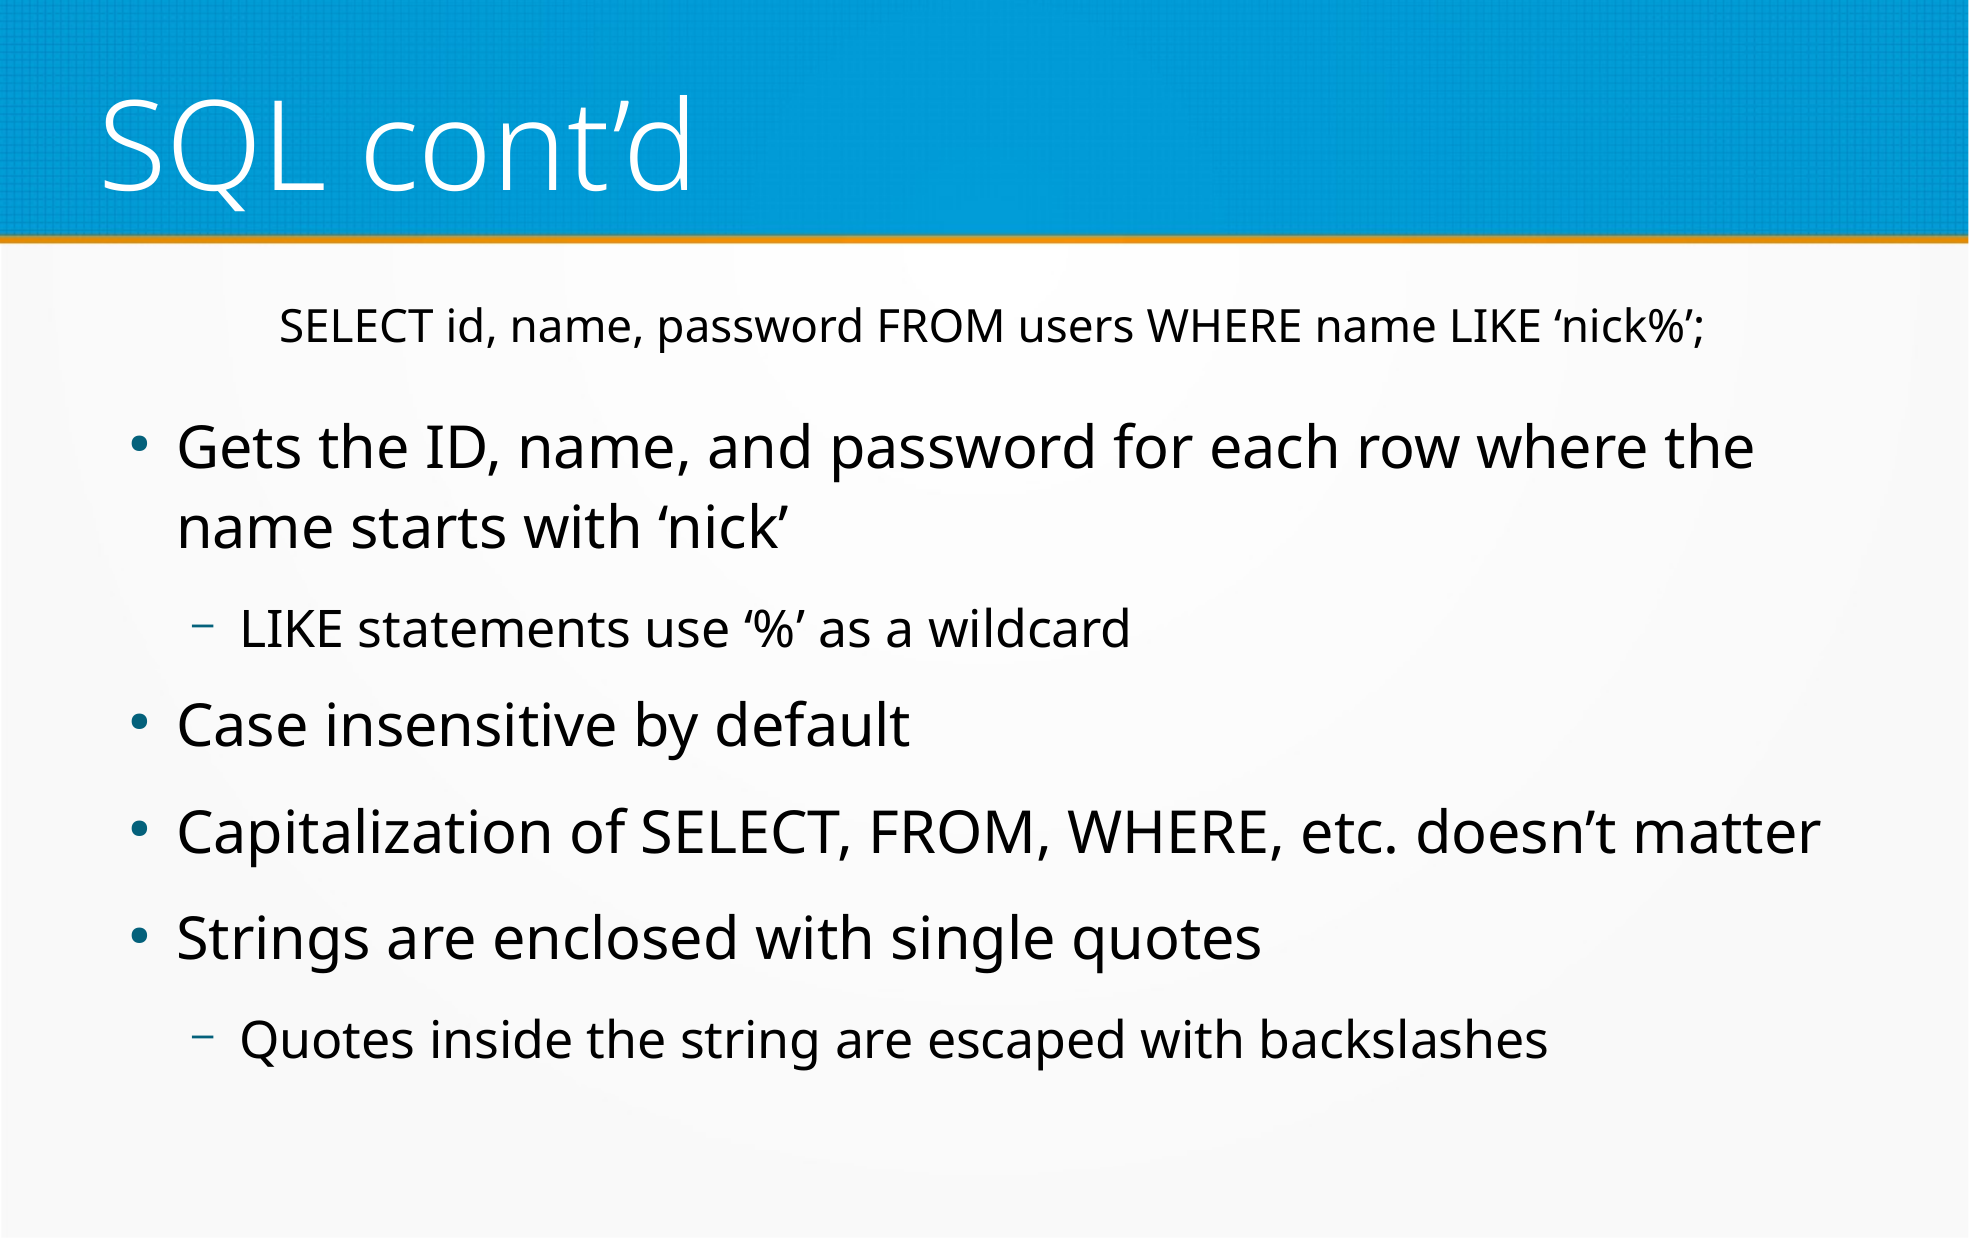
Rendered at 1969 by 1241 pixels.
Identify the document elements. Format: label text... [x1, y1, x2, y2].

text_box SELECT id, name, password FROM users WHERE name LIKE ‘nick%’; [75, 290, 1876, 360]
title SQL cont’d [98, 19, 1870, 227]
list Gets the ID, name, and password for each row where the name starts with ‘nick’ LIKE statements use ‘%’ as a wildcard Case insensitive by default Capitalization of SELECT, FROM, WHERE, etc. doesn’t matter Strings are enclosed with single quotes Quotes inside the string are escaped with backslashes [113, 405, 1876, 1081]
picture [0, 233, 1969, 1241]
